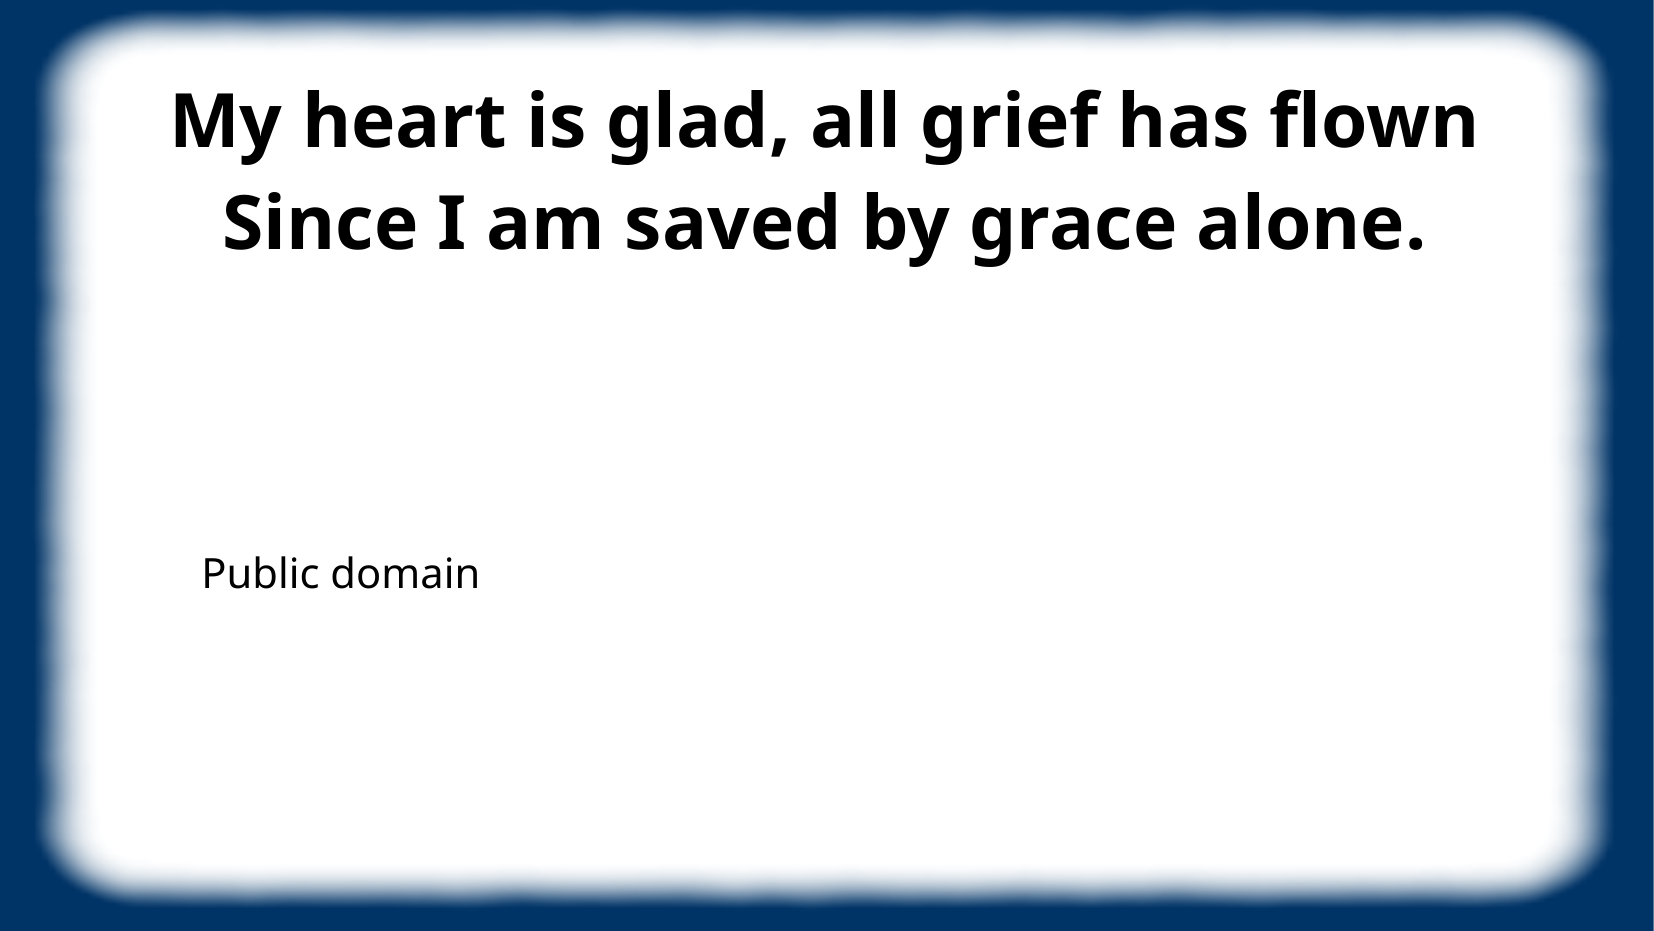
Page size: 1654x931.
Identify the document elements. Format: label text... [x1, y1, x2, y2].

picture [0, 0, 1654, 931]
text_box My heart is glad, all grief has flown Since I am saved by grace alone. Public domain [90, 60, 1561, 646]
